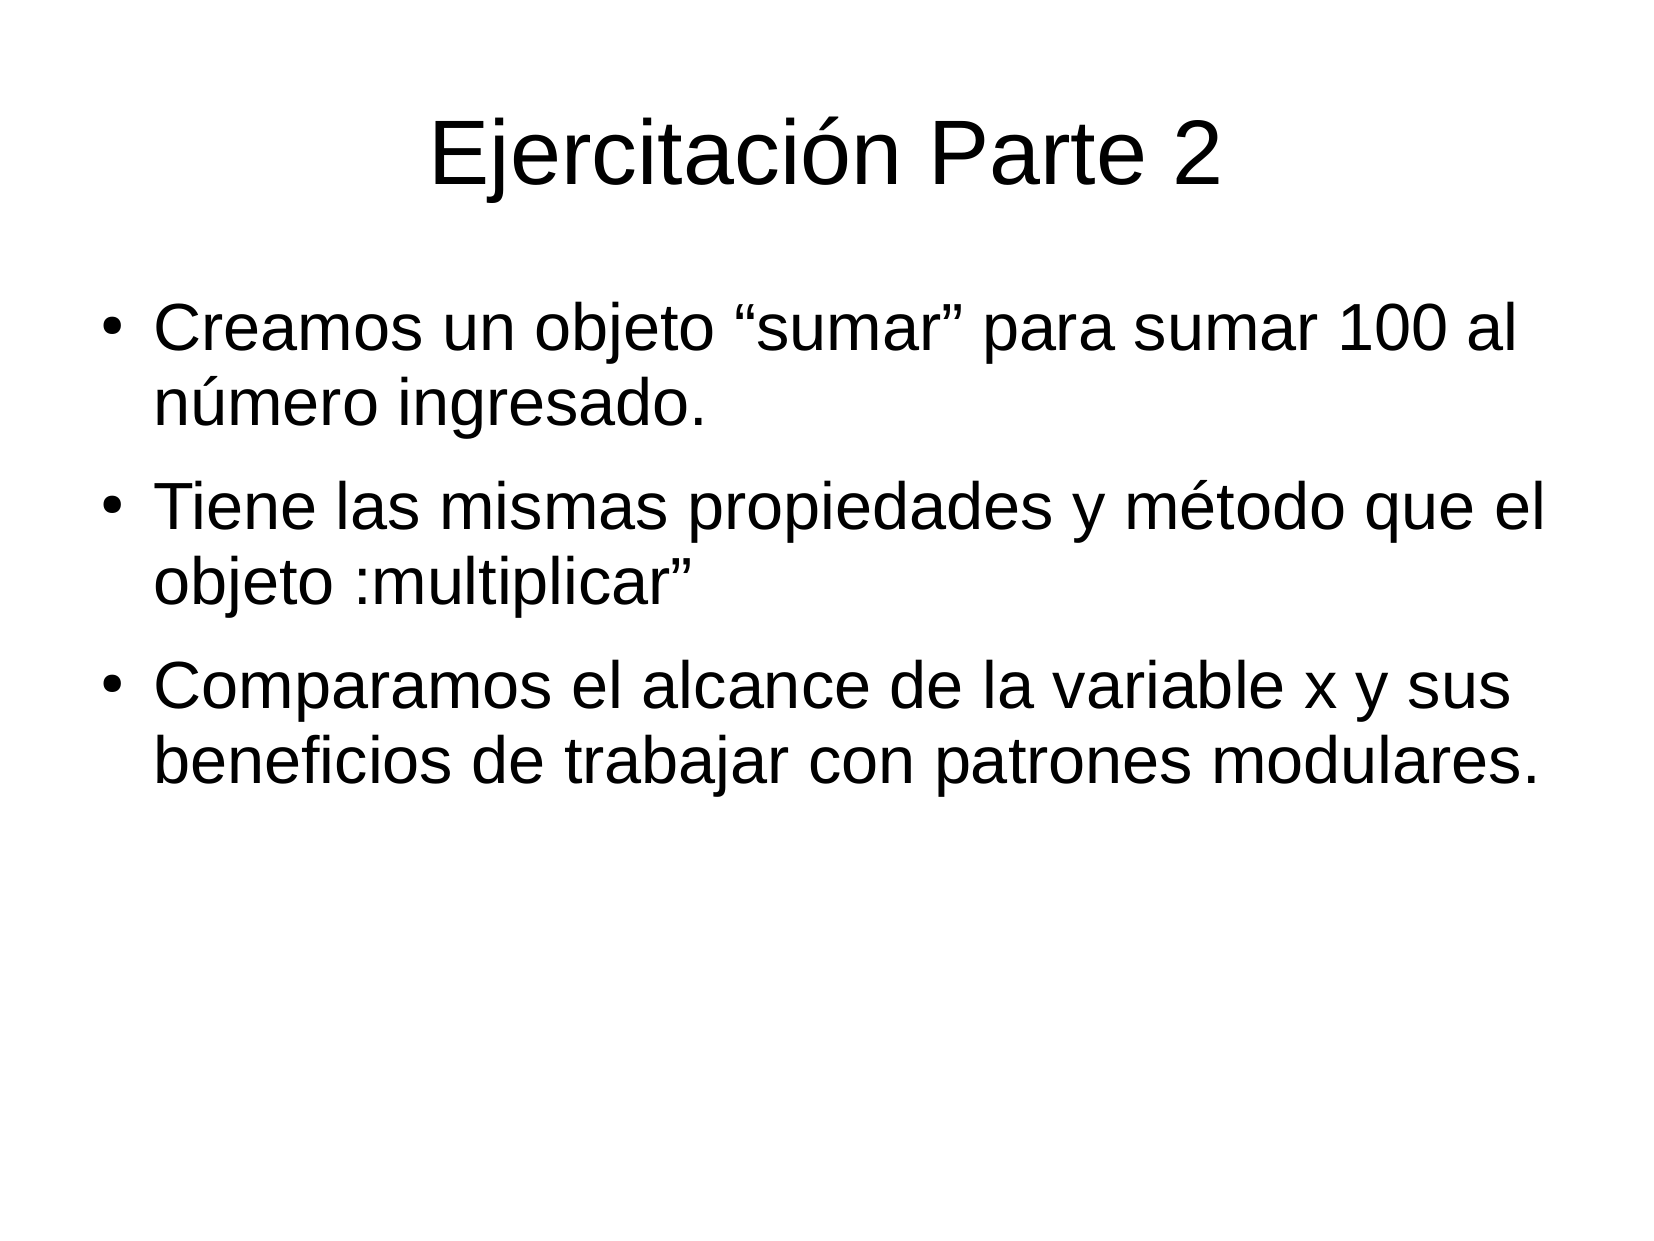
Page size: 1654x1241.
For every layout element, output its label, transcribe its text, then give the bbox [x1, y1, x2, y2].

list Creamos un objeto “sumar” para sumar 100 al número ingresado. Tiene las mismas propiedades y método que el objeto :multiplicar” Comparamos el alcance de la variable x y sus beneficios de trabajar con patrones modulares. [82, 290, 1571, 1109]
title Ejercitación Parte 2 [82, 49, 1571, 257]
